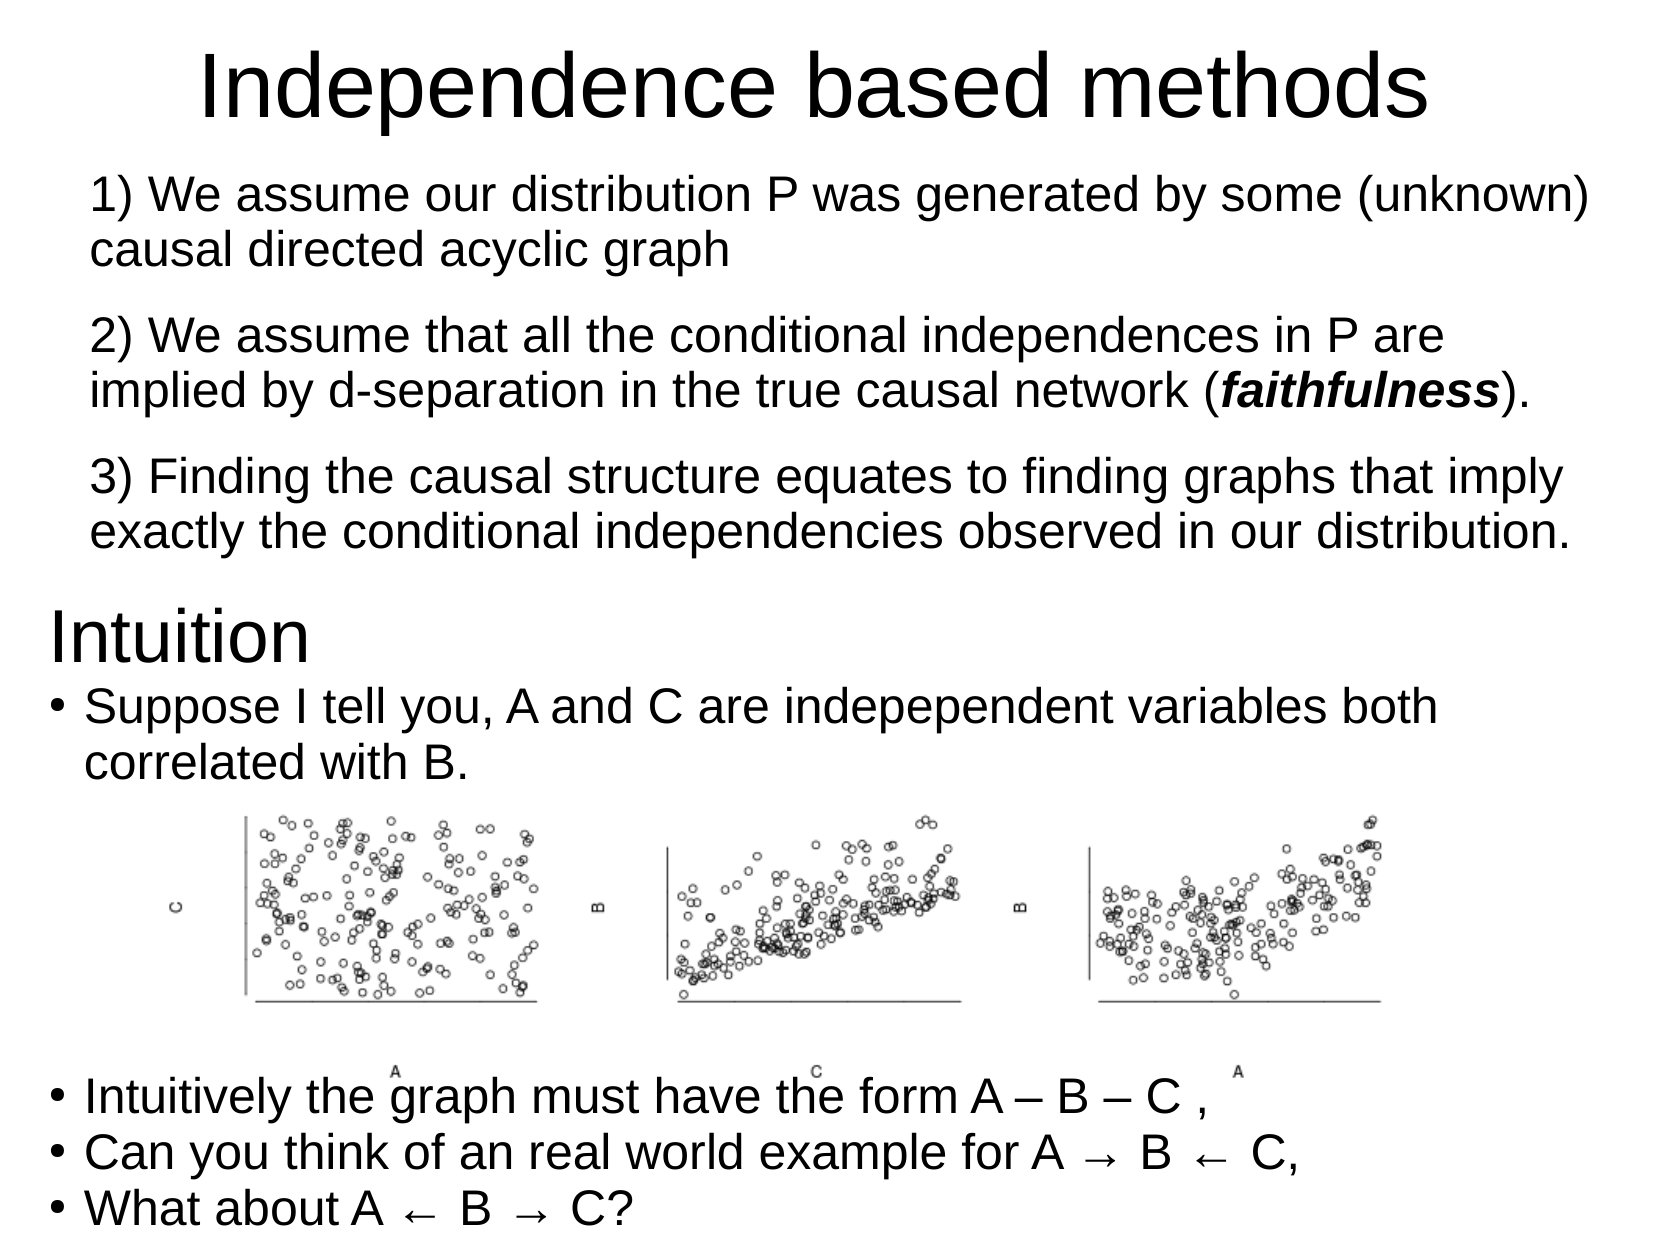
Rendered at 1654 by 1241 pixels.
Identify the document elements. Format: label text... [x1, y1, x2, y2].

text_box Intuition Suppose I tell you, A and C are indepependent variables both correlated with B. Intuitively the graph must have the form A – B – C , Can you think of an real world example for A → B ← C, What about A ← B → C? [33, 586, 1652, 1241]
list 1) We assume our distribution P was generated by some (unknown) causal directed acyclic graph 2) We assume that all the conditional independences in P are implied by d-separation in the true causal network (faithfulness). 3) Finding the causal structure equates to finding graphs that imply exactly the conditional independencies observed in our distribution. [18, 165, 1613, 649]
title Independence based methods [70, 0, 1559, 165]
